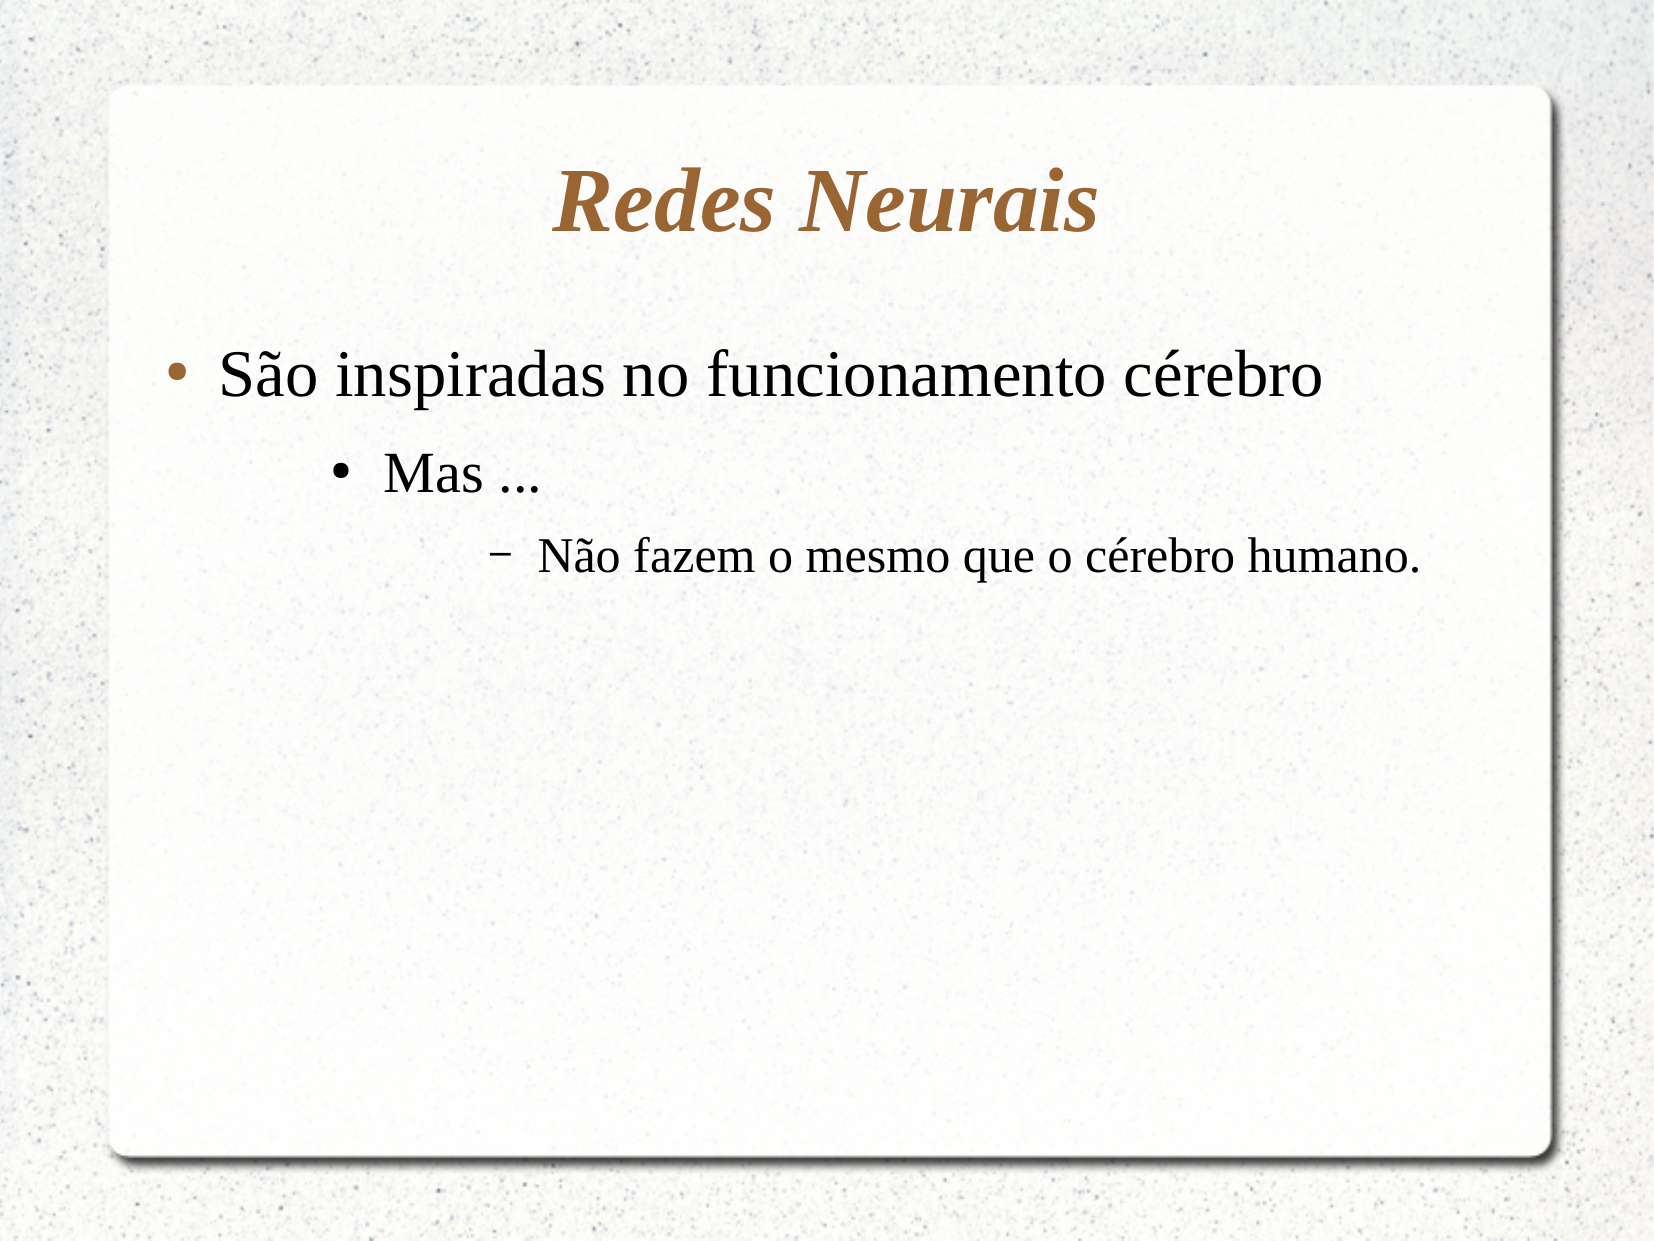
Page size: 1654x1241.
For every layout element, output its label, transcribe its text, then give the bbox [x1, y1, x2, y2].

title Redes Neurais [118, 96, 1536, 304]
picture [0, 0, 1654, 1241]
list São inspiradas no funcionamento cérebro Mas ... Não fazem o mesmo que o cérebro humano. [147, 336, 1506, 1241]
